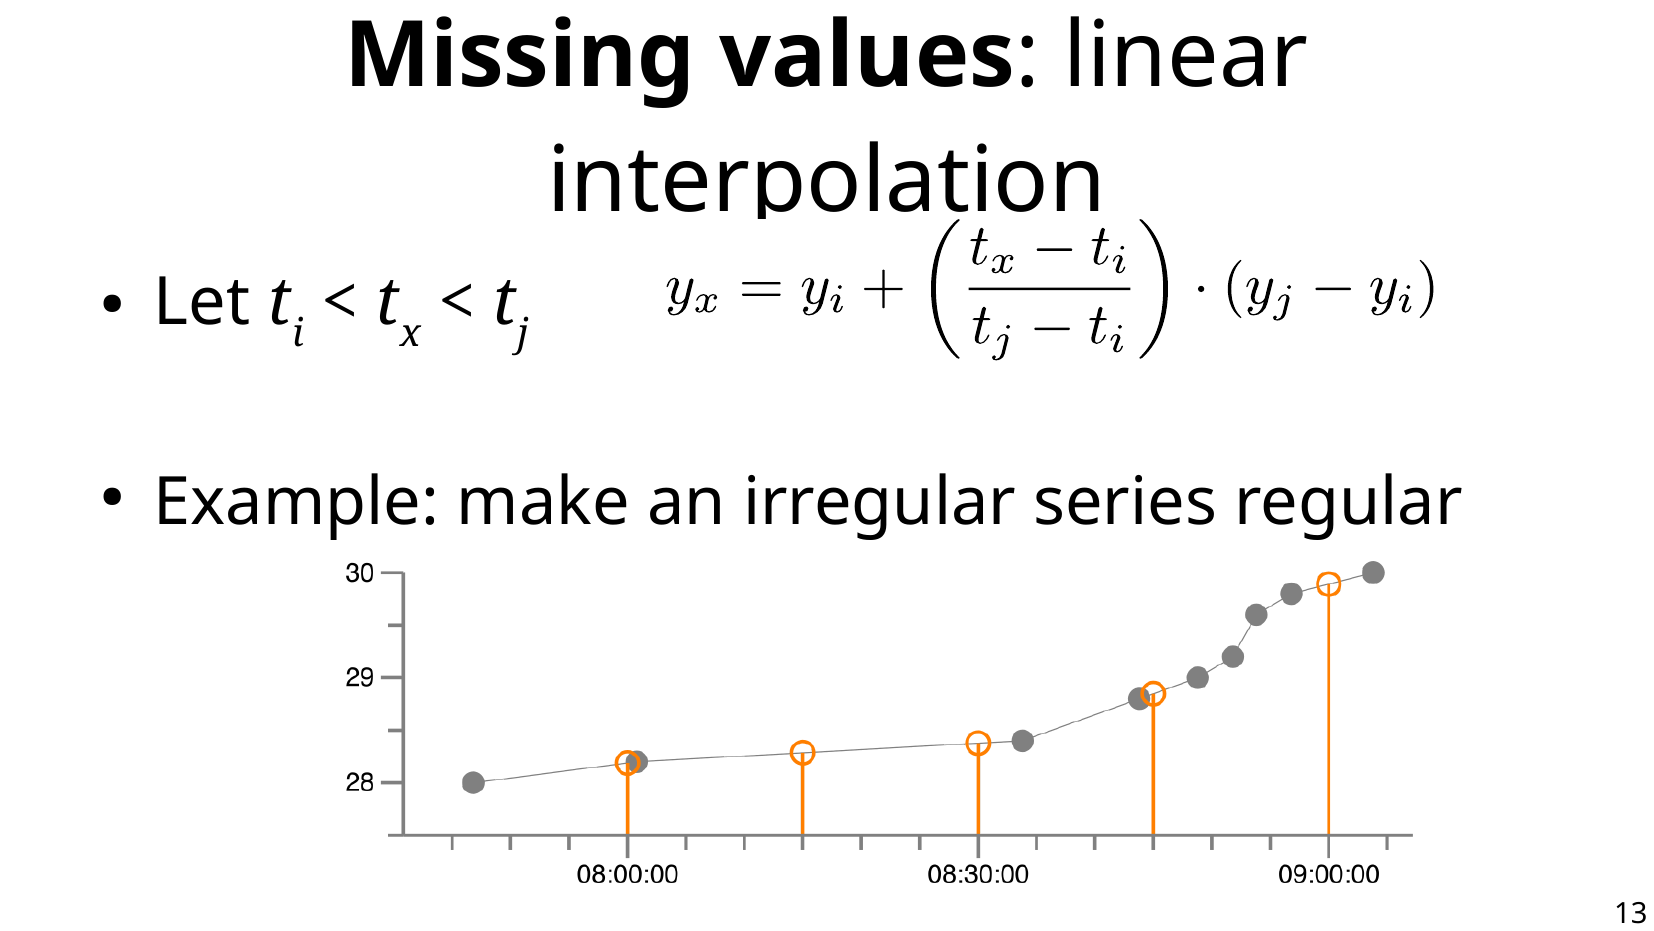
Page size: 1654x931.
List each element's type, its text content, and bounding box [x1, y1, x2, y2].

title Missing values: linear interpolation [82, 1, 1571, 226]
list Let ti < tx < tj Example: make an irregular series regular [82, 253, 1571, 793]
picture [328, 561, 1430, 883]
text_box [664, 219, 1440, 361]
